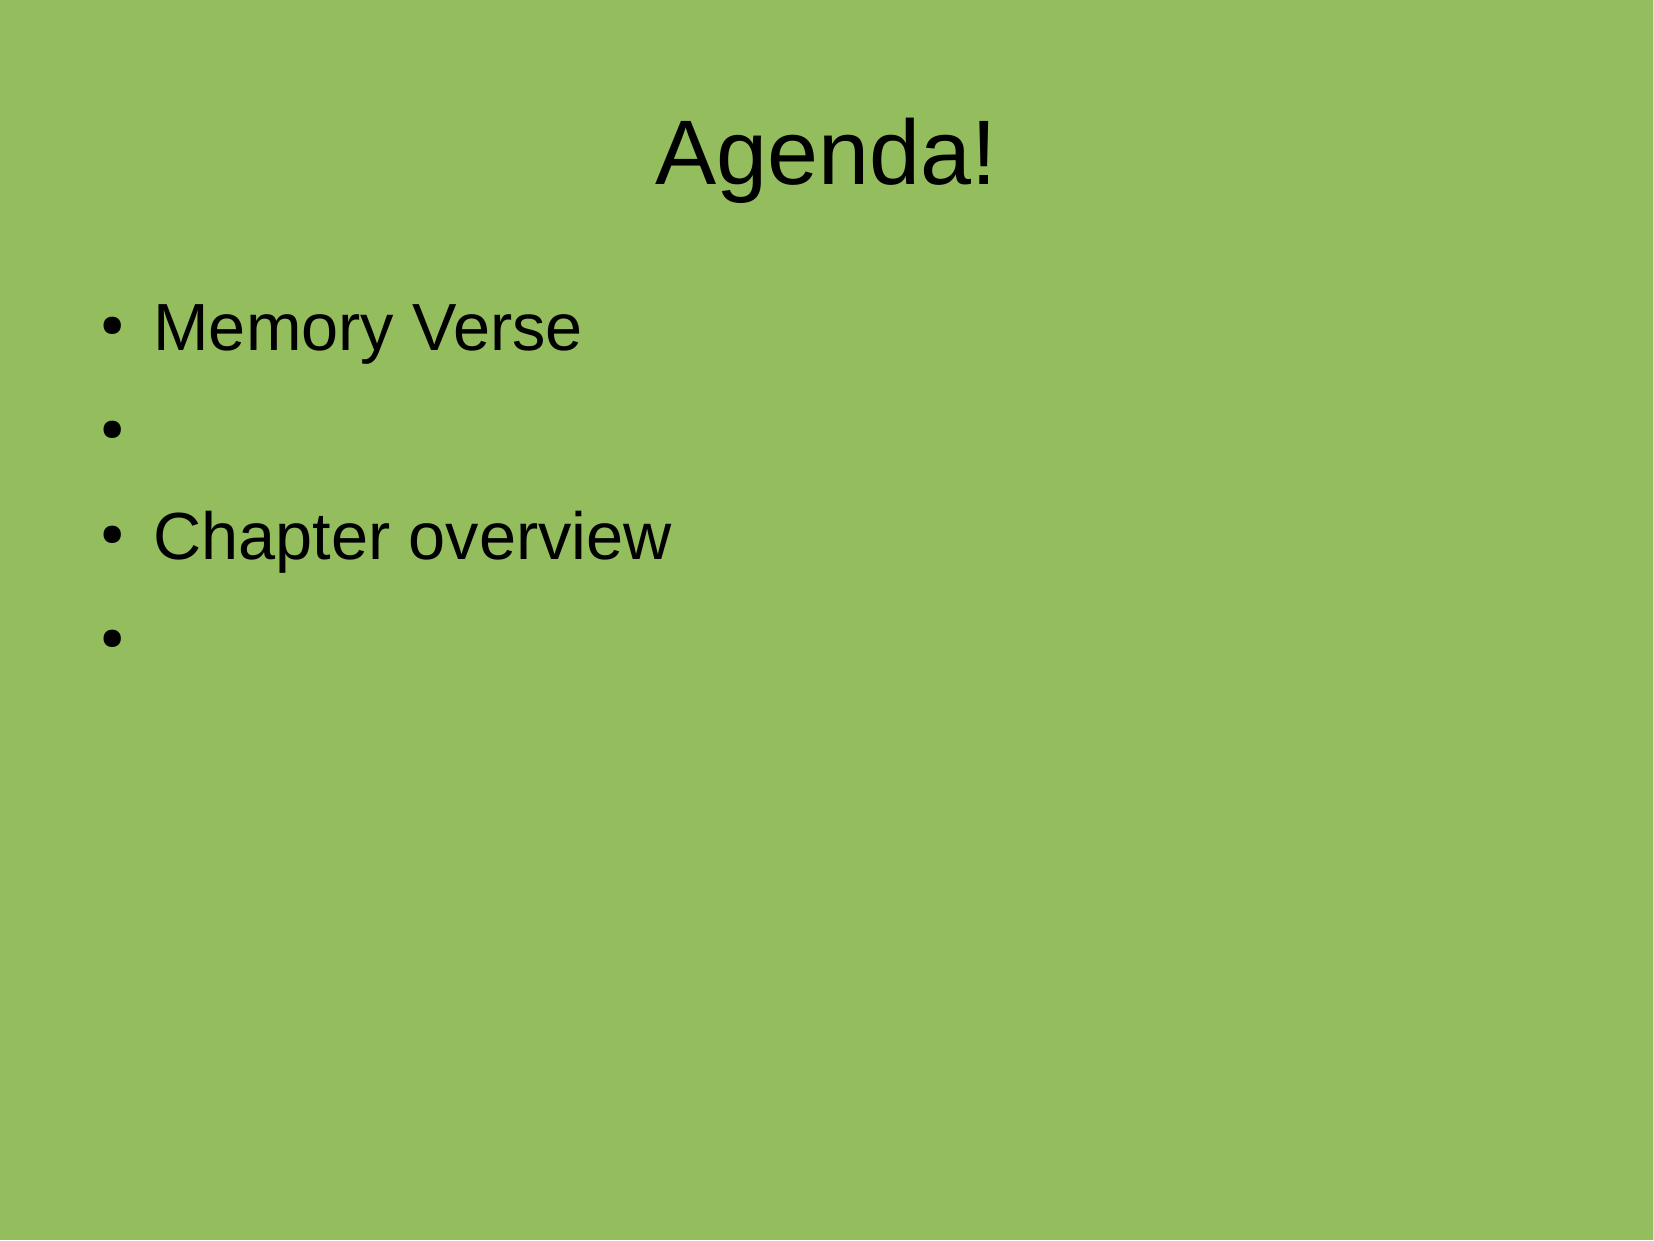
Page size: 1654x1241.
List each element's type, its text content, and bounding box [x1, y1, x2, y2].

list Memory Verse Chapter overview [82, 290, 1571, 1109]
title Agenda! [82, 49, 1571, 257]
